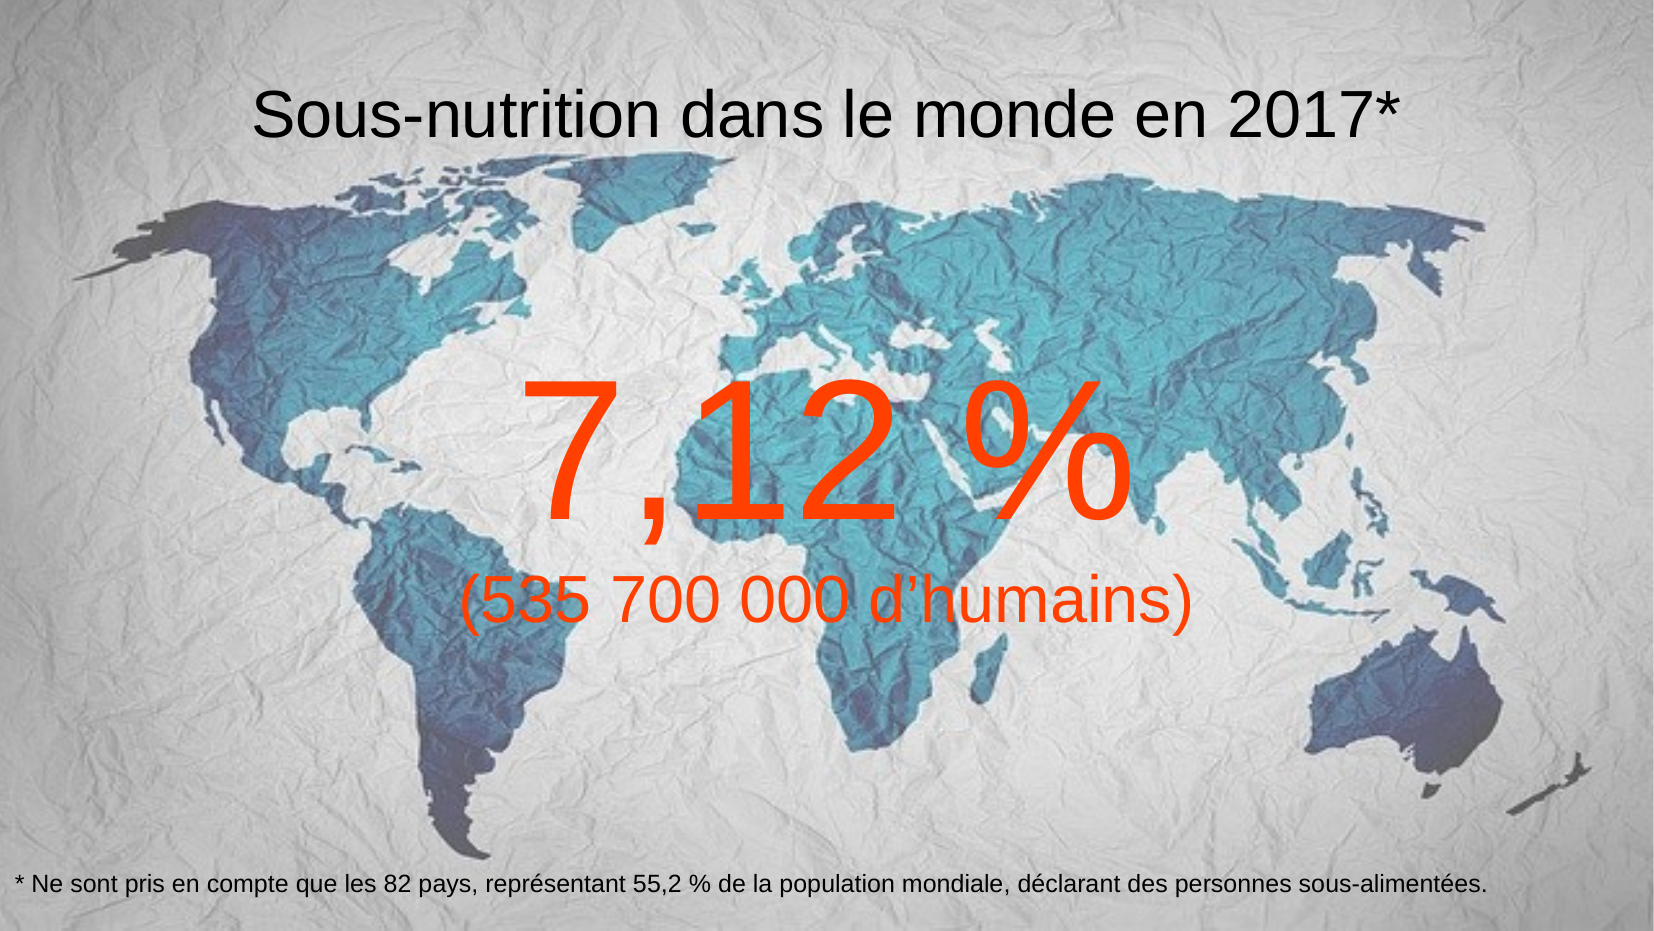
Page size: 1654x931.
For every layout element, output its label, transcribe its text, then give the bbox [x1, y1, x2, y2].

title Sous-nutrition dans le monde en 2017* [82, 37, 1571, 193]
subtitle 7,12 % (535 700 000 d’humains) [82, 217, 1571, 758]
text_box * Ne sont pris en compte que les 82 pays, représentant 55,2 % de la population mondiale, déclarant des personnes sous-alimentées. [0, 862, 1654, 906]
